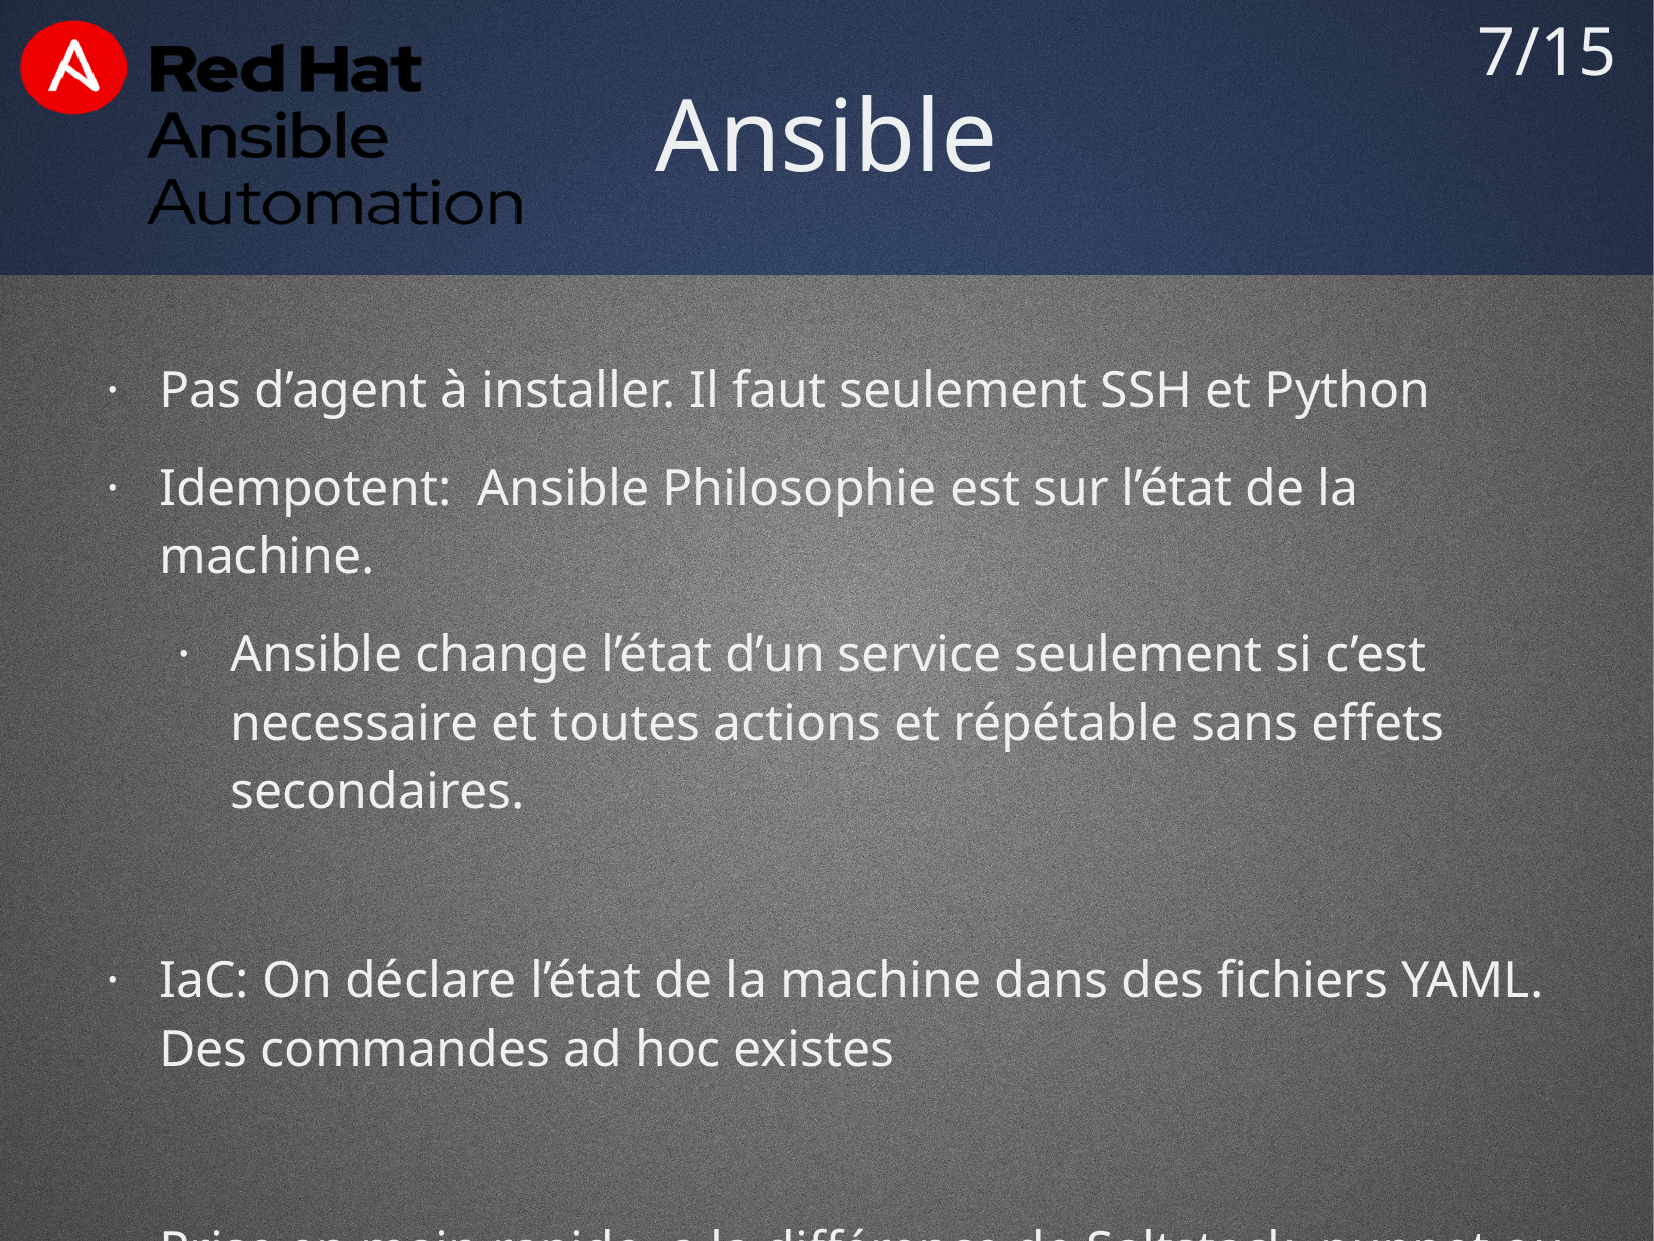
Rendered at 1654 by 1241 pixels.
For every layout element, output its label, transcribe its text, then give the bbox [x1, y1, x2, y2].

picture [0, 0, 1654, 1241]
list Pas d’agent à installer. Il faut seulement SSH et Python Idempotent: Ansible Philosophie est sur l’état de la machine. Ansible change l’état d’un service seulement si c’est necessaire et toutes actions et répétable sans effets secondaires. IaC: On déclare l’état de la machine dans des fichiers YAML. Des commandes ad hoc existes Prise en main rapide, a la différence de Saltstack, puppet ou chef... [88, 354, 1565, 1241]
list 7/15 [1371, 4, 1652, 83]
title Ansible [532, 29, 1565, 237]
